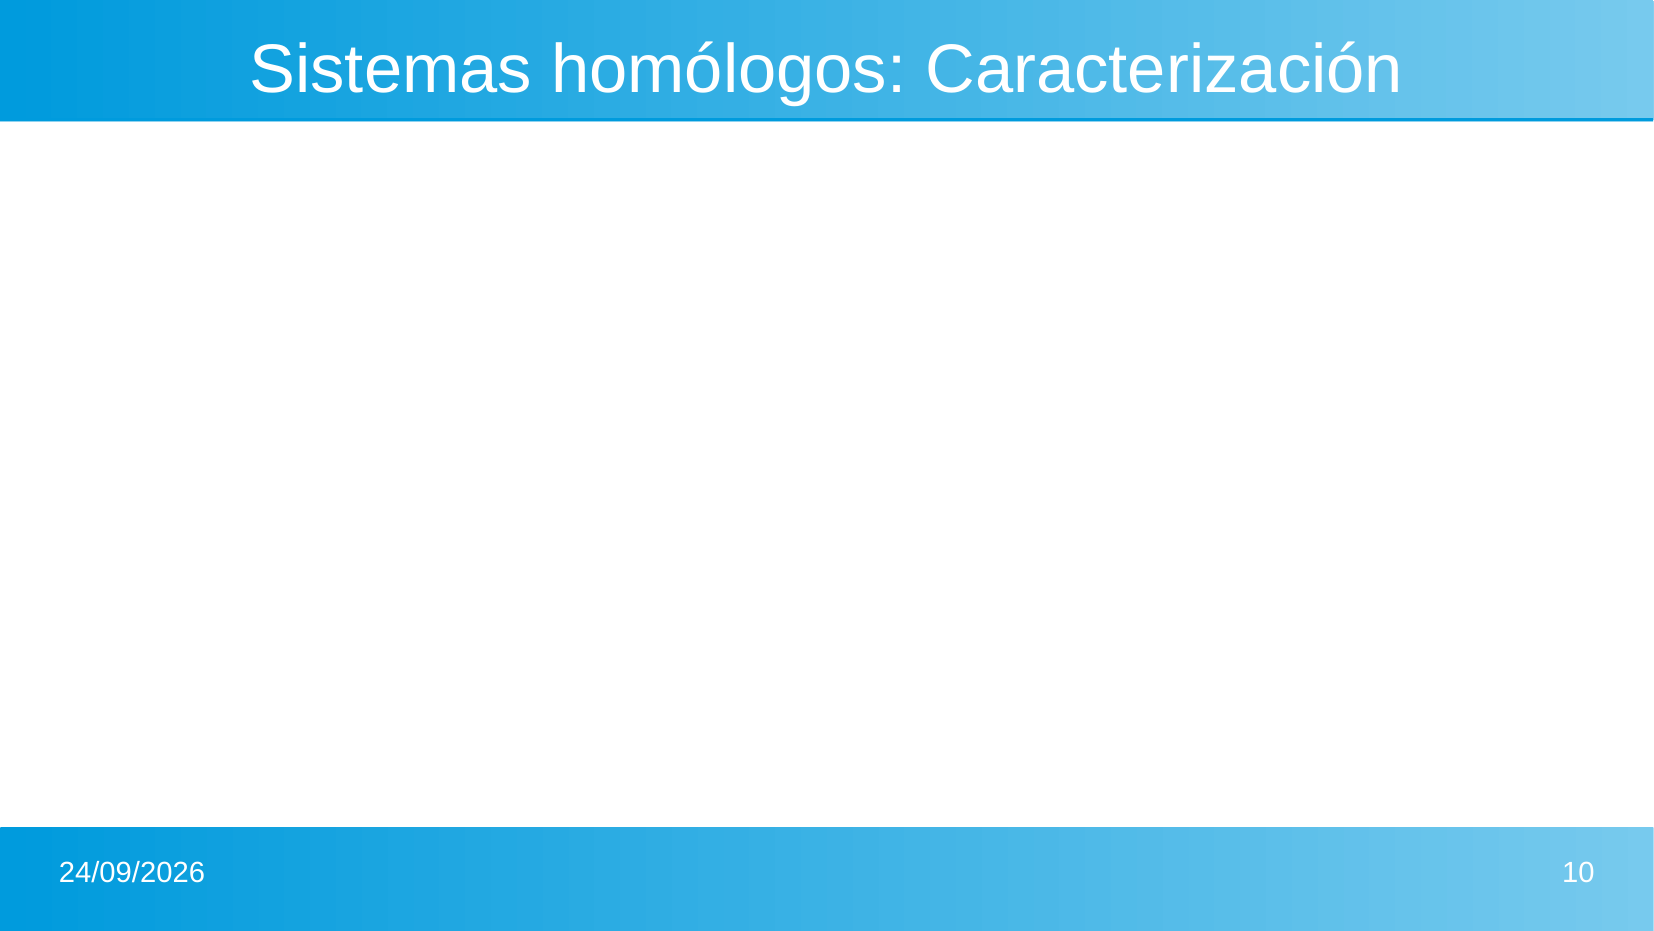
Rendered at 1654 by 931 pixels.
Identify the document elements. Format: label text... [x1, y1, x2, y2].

title Sistemas homólogos: Caracterización [59, 29, 1595, 108]
